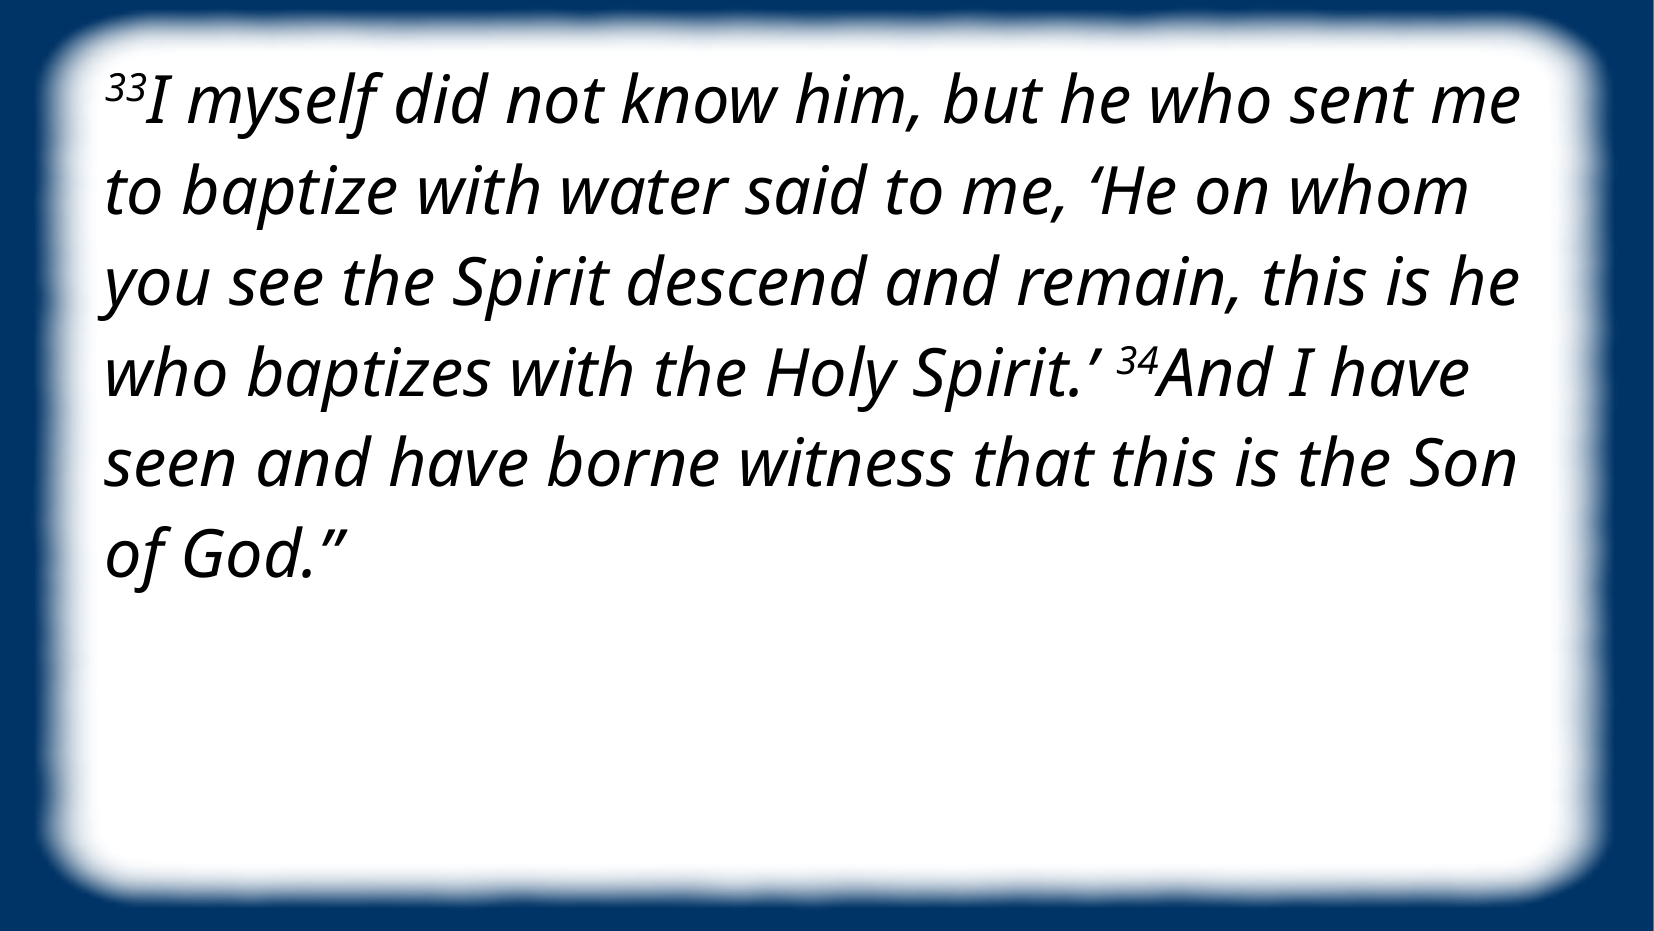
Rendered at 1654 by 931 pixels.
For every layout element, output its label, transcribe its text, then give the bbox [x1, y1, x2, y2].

text_box 33I myself did not know him, but he who sent me to baptize with water said to me, ‘He on whom you see the Spirit descend and remain, this is he who baptizes with the Holy Spirit.’ 34And I have seen and have borne witness that this is the Son of God.” [90, 45, 1561, 593]
picture [0, 0, 1654, 931]
